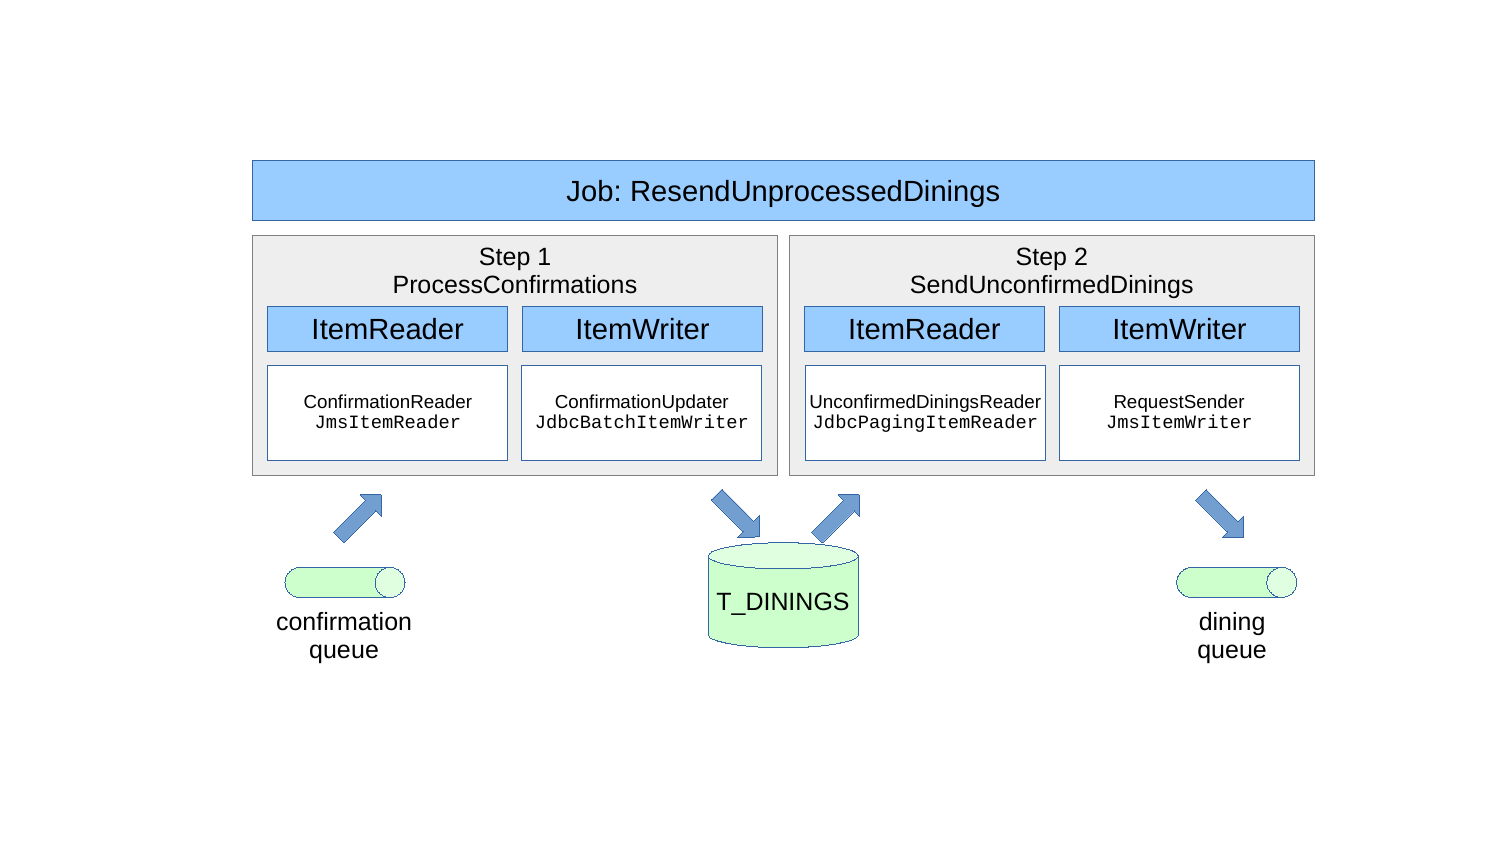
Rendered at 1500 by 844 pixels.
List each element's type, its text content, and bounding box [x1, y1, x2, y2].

text_box RequestSender JmsItemWriter [1059, 365, 1300, 461]
text_box Job: ResendUnprocessedDinings [252, 160, 1315, 221]
text_box ItemWriter [1059, 306, 1300, 352]
text_box dining queue [1182, 600, 1283, 672]
text_box ConfirmationReader JmsItemReader [267, 365, 508, 461]
text_box [711, 489, 760, 538]
text_box confirmation queue [261, 600, 428, 672]
text_box [1176, 567, 1278, 598]
text_box ItemReader [804, 306, 1045, 352]
text_box T_DININGS [708, 557, 859, 648]
text_box [811, 494, 860, 543]
text_box [284, 567, 386, 598]
text_box Step 2 SendUnconfirmedDinings [789, 235, 1315, 476]
text_box [1195, 489, 1244, 538]
text_box Step 1 ProcessConfirmations [252, 235, 778, 476]
text_box [333, 494, 382, 543]
text_box ItemWriter [522, 306, 763, 352]
text_box UnconfirmedDiningsReader JdbcPagingItemReader [805, 365, 1046, 461]
text_box ItemReader [267, 306, 508, 352]
text_box ConfirmationUpdater JdbcBatchItemWriter [521, 365, 762, 461]
